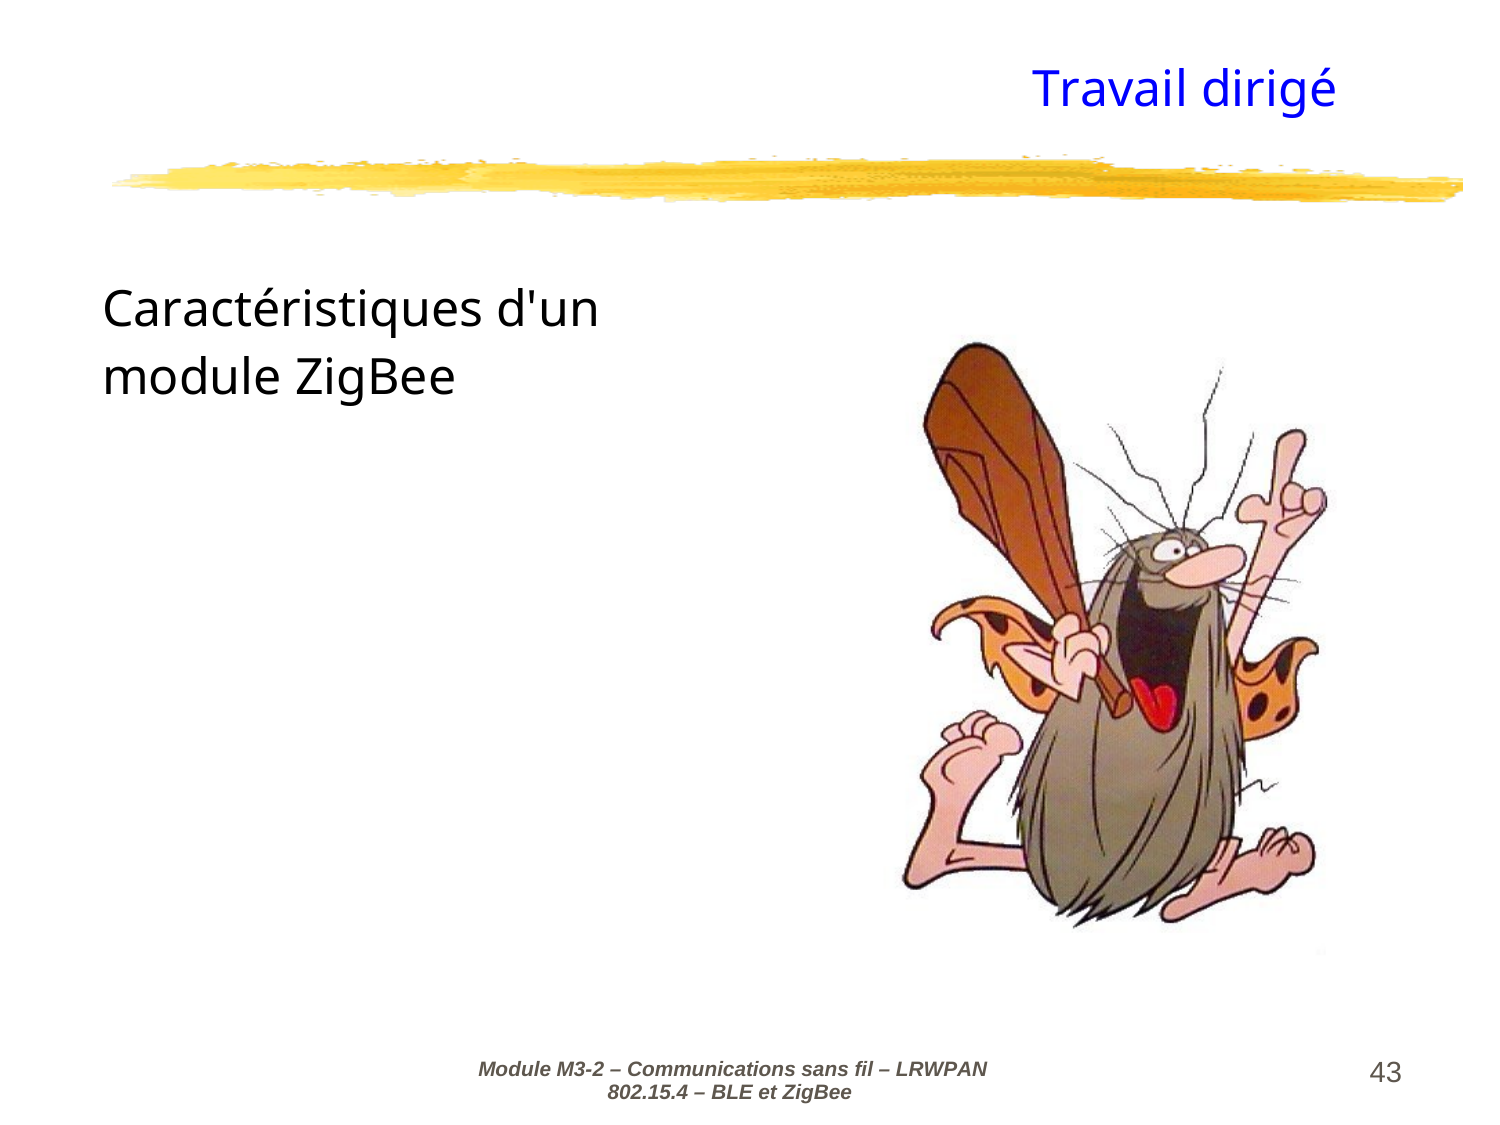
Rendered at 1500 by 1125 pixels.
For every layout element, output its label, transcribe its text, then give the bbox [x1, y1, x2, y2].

picture [862, 291, 1377, 973]
picture [112, 149, 1463, 213]
title Travail dirigé [62, 37, 1338, 138]
text_box Caractéristiques d'un module ZigBee [87, 265, 775, 398]
